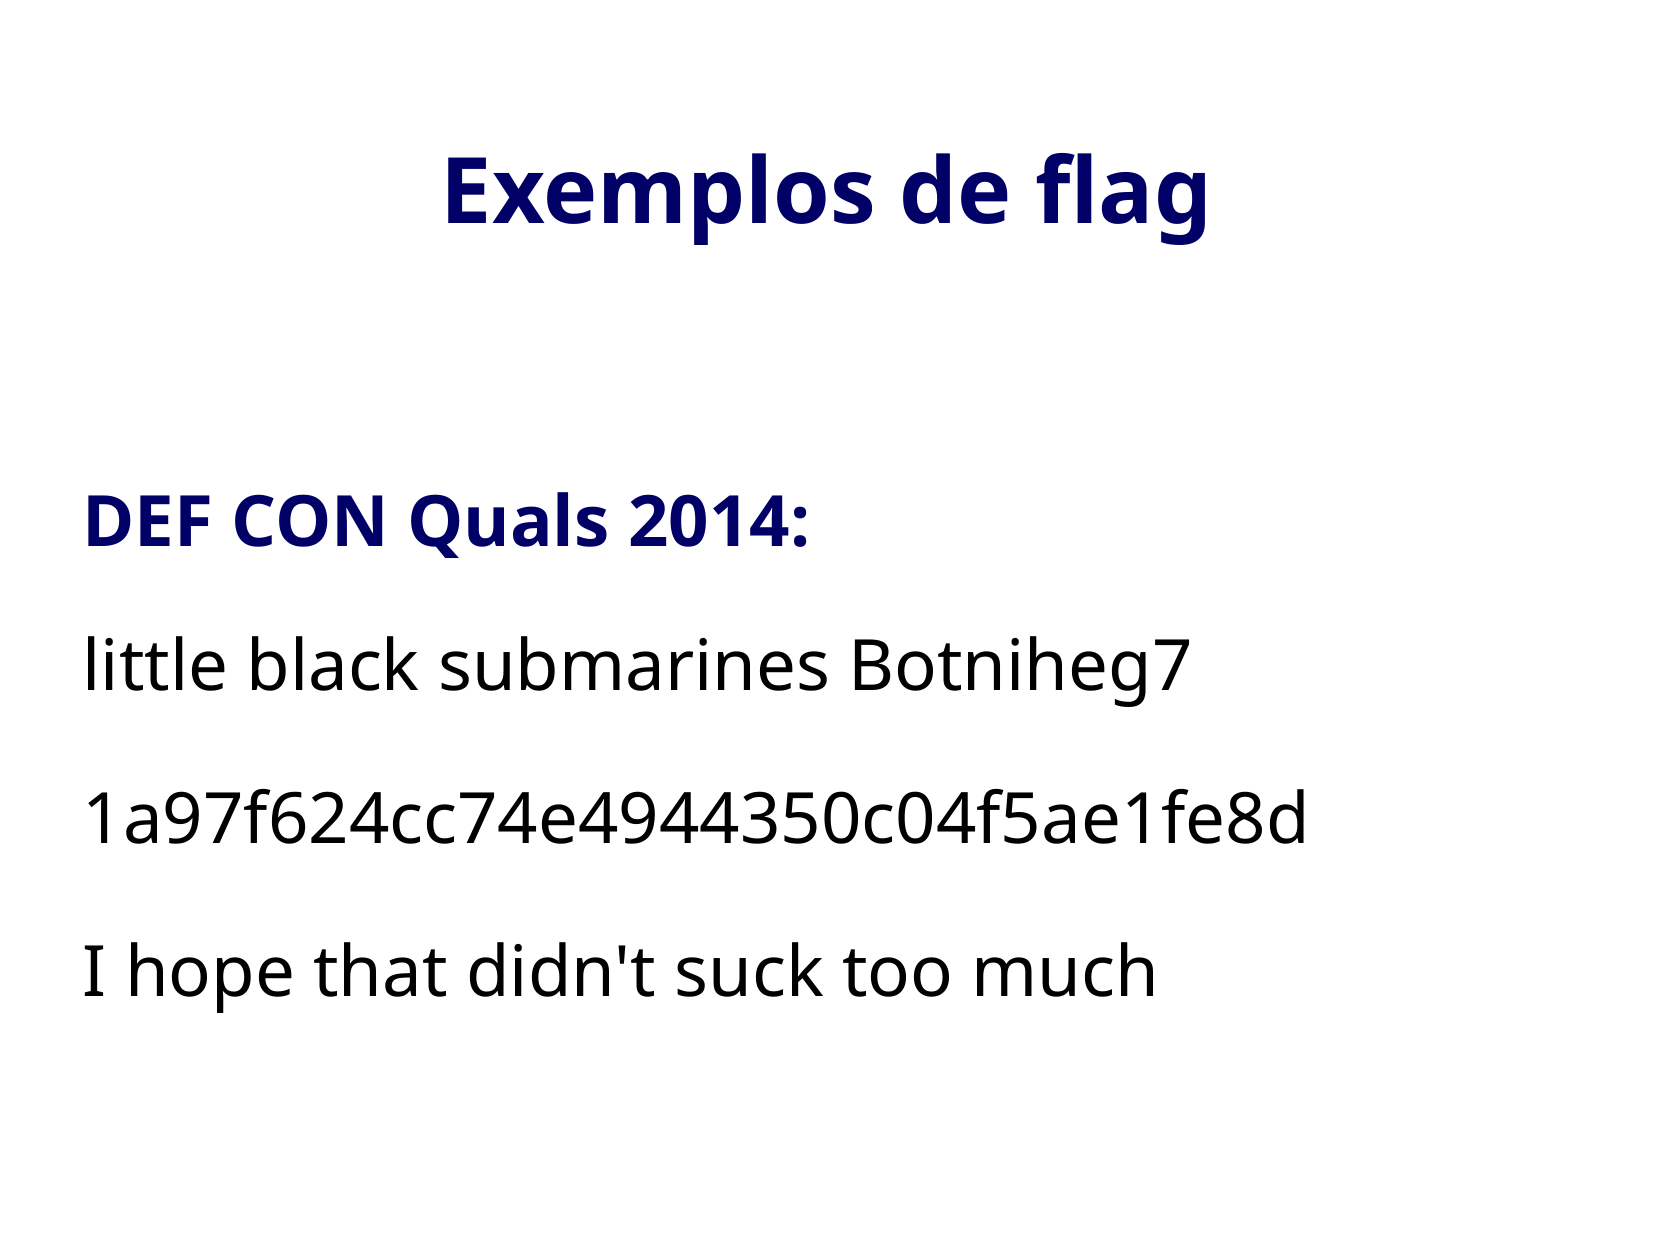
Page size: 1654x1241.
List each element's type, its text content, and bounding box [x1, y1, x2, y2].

subtitle DEF CON Quals 2014: little black submarines Botniheg7 1a97f624cc74e4944350c04f5ae1fe8d I hope that didn't suck too much [82, 344, 1571, 1145]
title Exemplos de flag [82, 84, 1571, 292]
